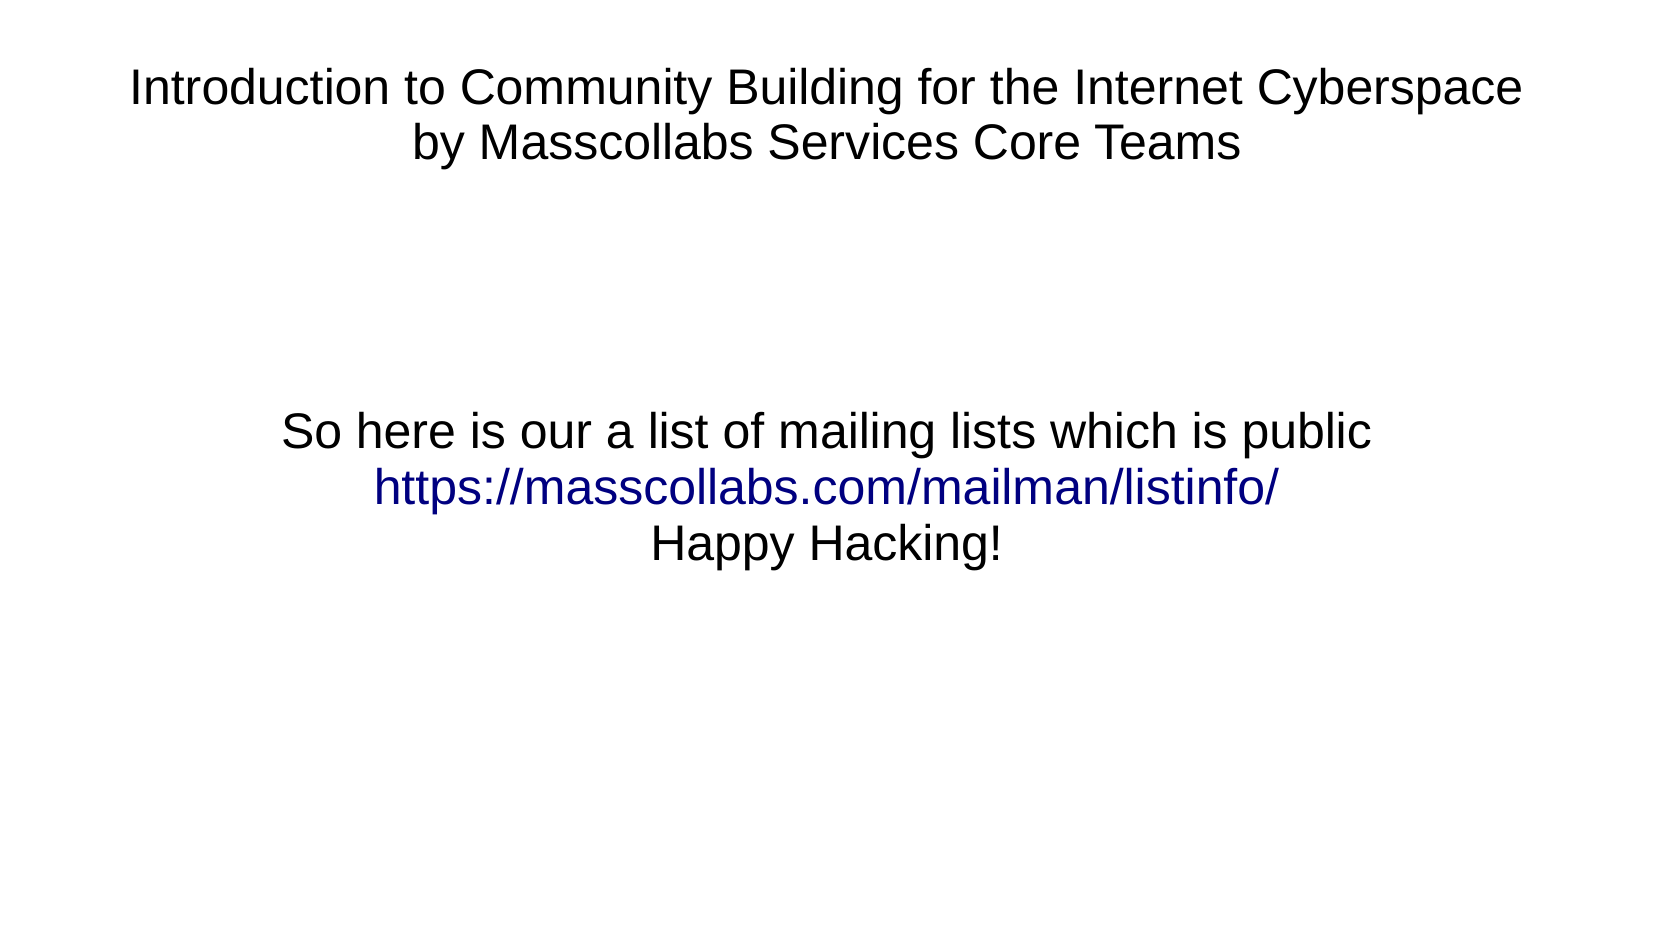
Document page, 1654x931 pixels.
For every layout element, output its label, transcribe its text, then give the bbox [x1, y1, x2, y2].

title Introduction to Community Building for the Internet Cyberspace by Masscollabs Services Core Teams [82, 37, 1571, 193]
subtitle So here is our a list of mailing lists which is public https://masscollabs.com/mailman/listinfo/ Happy Hacking! [82, 217, 1571, 758]
